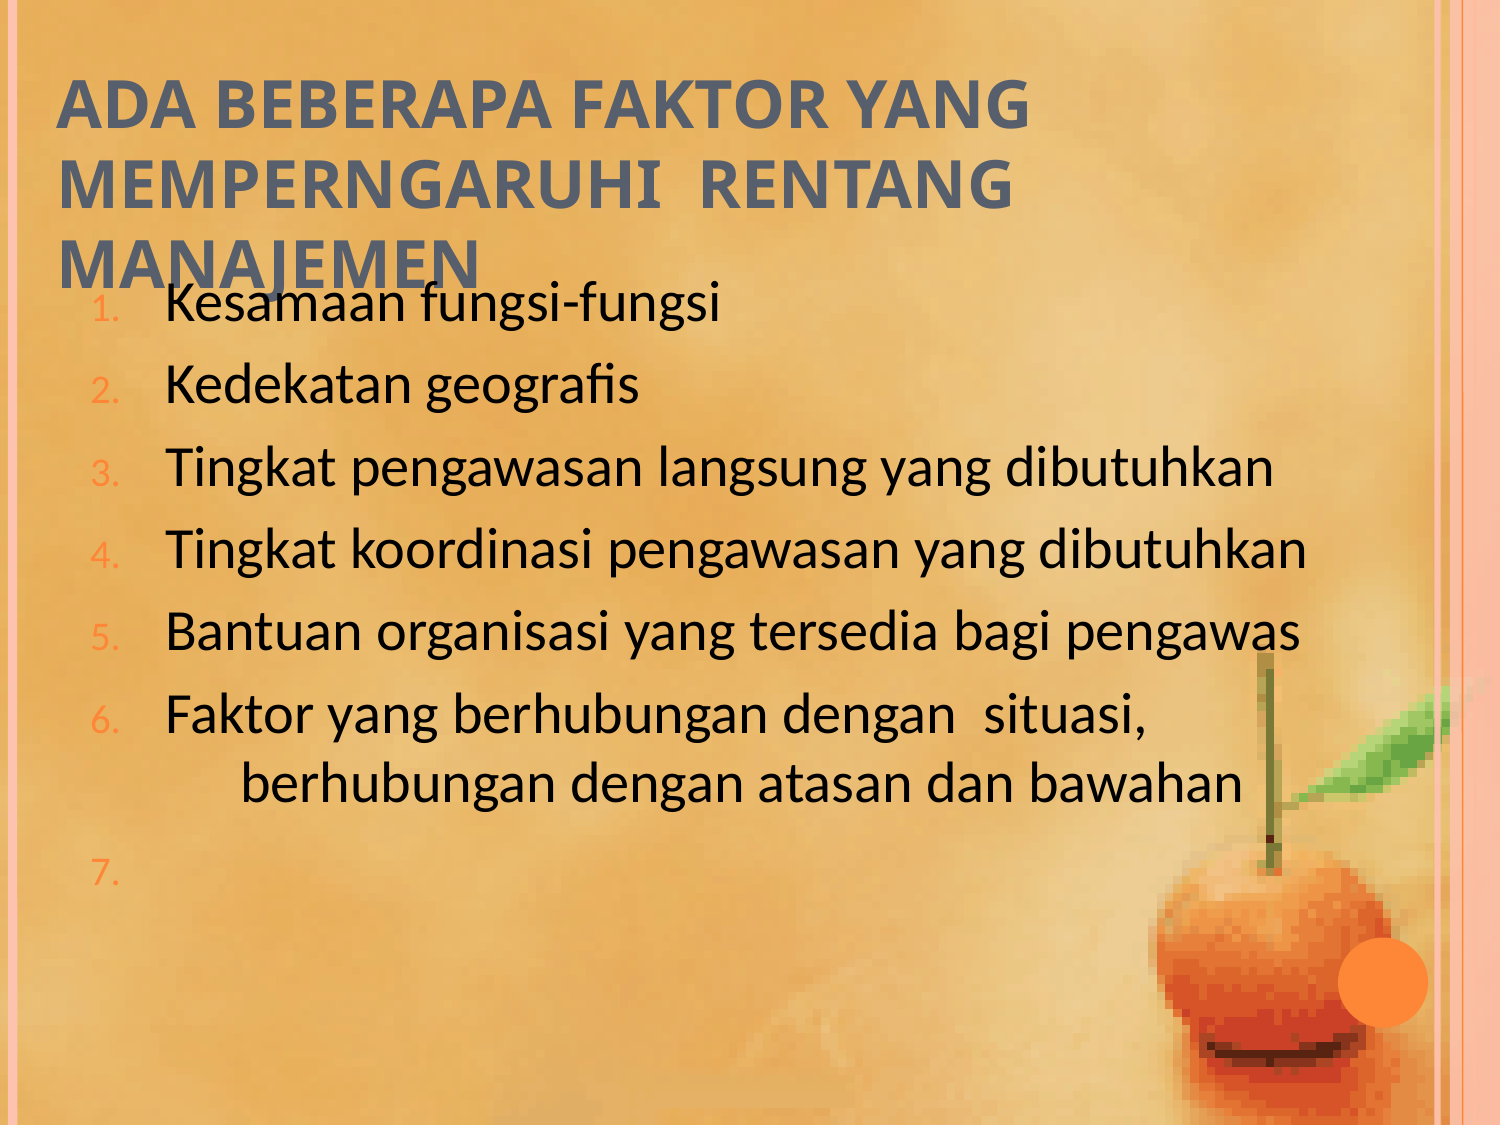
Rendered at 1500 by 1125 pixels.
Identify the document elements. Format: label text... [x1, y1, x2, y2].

title Ada beberapa faktor yang memperngaruhi rentang manajemen [41, 54, 1414, 221]
list Kesamaan fungsi-fungsi Kedekatan geografis Tingkat pengawasan langsung yang dibutuhkan Tingkat koordinasi pengawasan yang dibutuhkan Bantuan organisasi yang tersedia bagi pengawas Faktor yang berhubungan dengan situasi, berhubungan dengan atasan dan bawahan [75, 255, 1424, 941]
